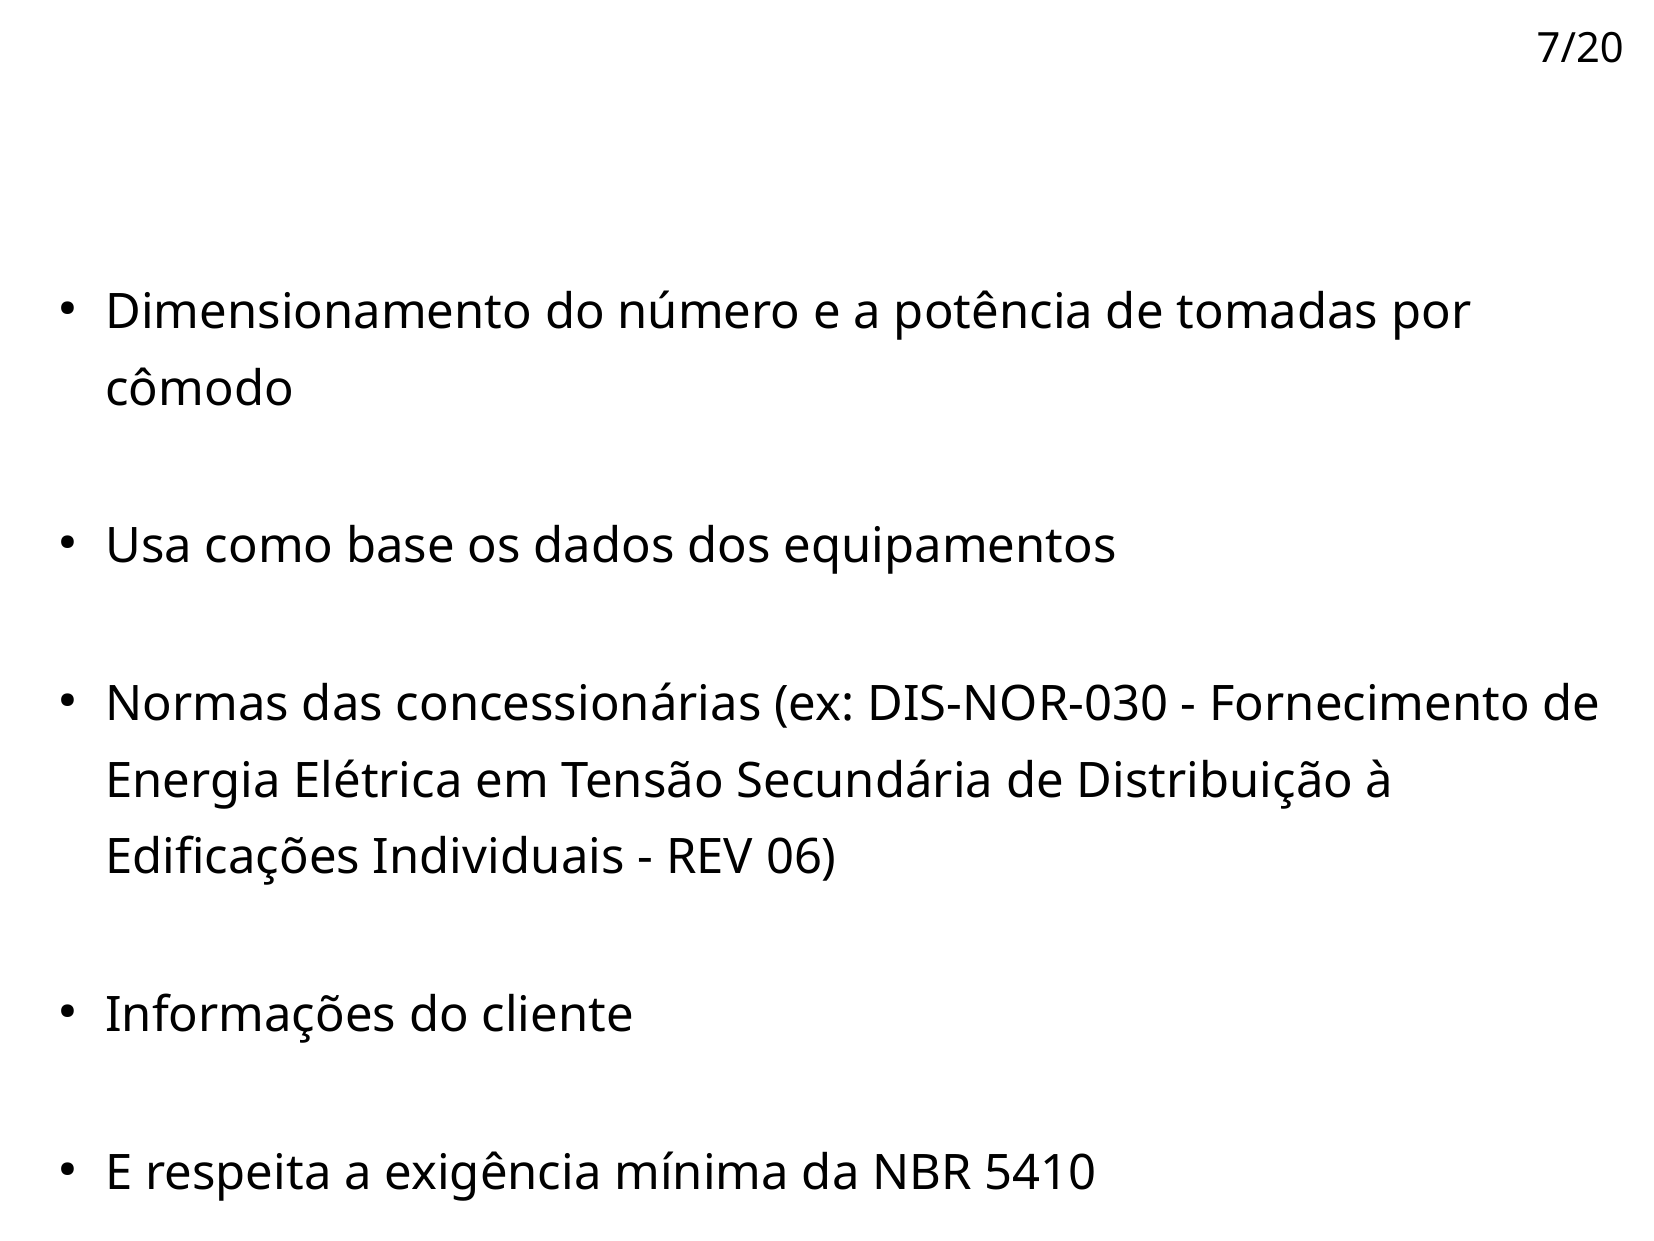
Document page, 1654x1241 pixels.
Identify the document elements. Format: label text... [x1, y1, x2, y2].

list Dimensionamento do número e a potência de tomadas por cômodo Usa como base os dados dos equipamentos Normas das concessionárias (ex: DIS-NOR-030 - Fornecimento de Energia Elétrica em Tensão Secundária de Distribuição à Edificações Individu​ais - REV 06) Informações do cliente E respeita a exigência mínima da NBR 5410 [59, 265, 1625, 1211]
